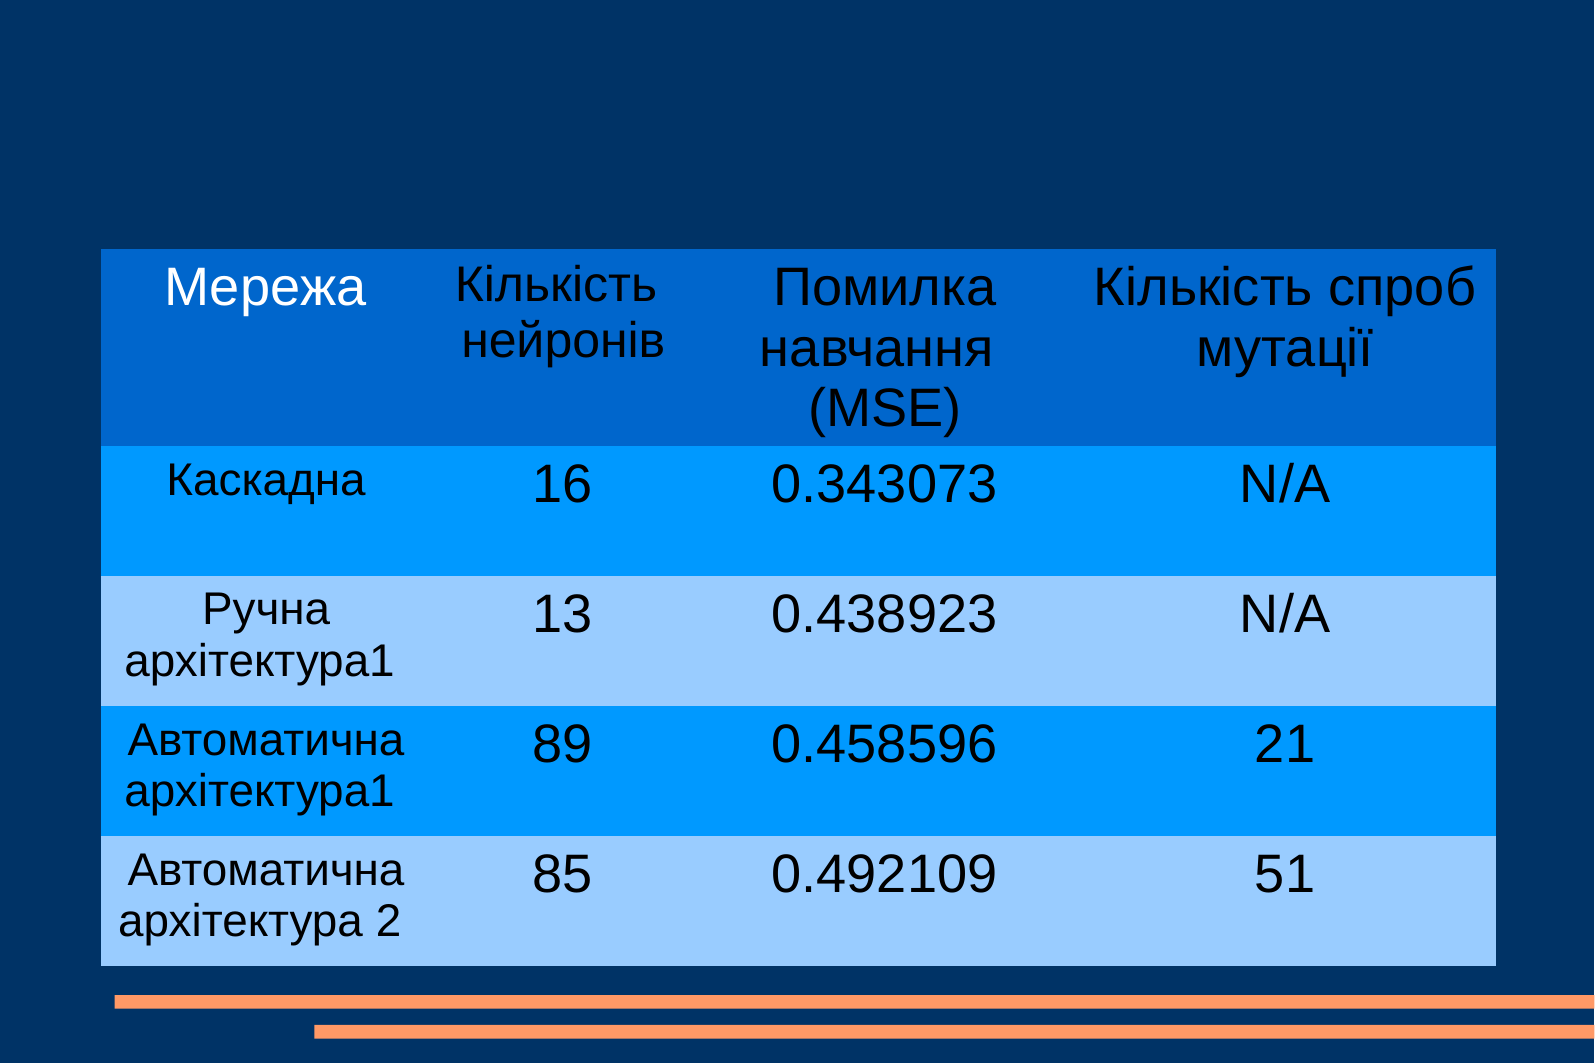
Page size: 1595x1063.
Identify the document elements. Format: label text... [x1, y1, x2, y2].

table_cell 0.458596 [695, 706, 1075, 836]
table_header Помилка навчання (MSE) [695, 249, 1075, 446]
table_cell Ручна архітектура1 [101, 576, 431, 706]
table_header Кількість нейронів [431, 249, 695, 446]
table_cell N/A [1075, 446, 1496, 576]
table_cell 0.492109 [695, 836, 1075, 966]
table_cell 21 [1075, 706, 1496, 836]
table_cell 13 [431, 576, 695, 706]
table_cell Автоматична архітектура1 [101, 706, 431, 836]
table_cell Каскадна [101, 446, 431, 576]
table_cell 0.343073 [695, 446, 1075, 576]
table_cell N/A [1075, 576, 1496, 706]
table_cell 51 [1075, 836, 1496, 966]
table_cell 89 [431, 706, 695, 836]
table_header Мережа [101, 249, 431, 446]
table_cell 85 [431, 836, 695, 966]
table_header Кількість спроб мутації [1075, 249, 1496, 446]
table_cell 0.438923 [695, 576, 1075, 706]
table_cell Автоматична архітектура 2 [101, 836, 431, 966]
table_cell 16 [431, 446, 695, 576]
